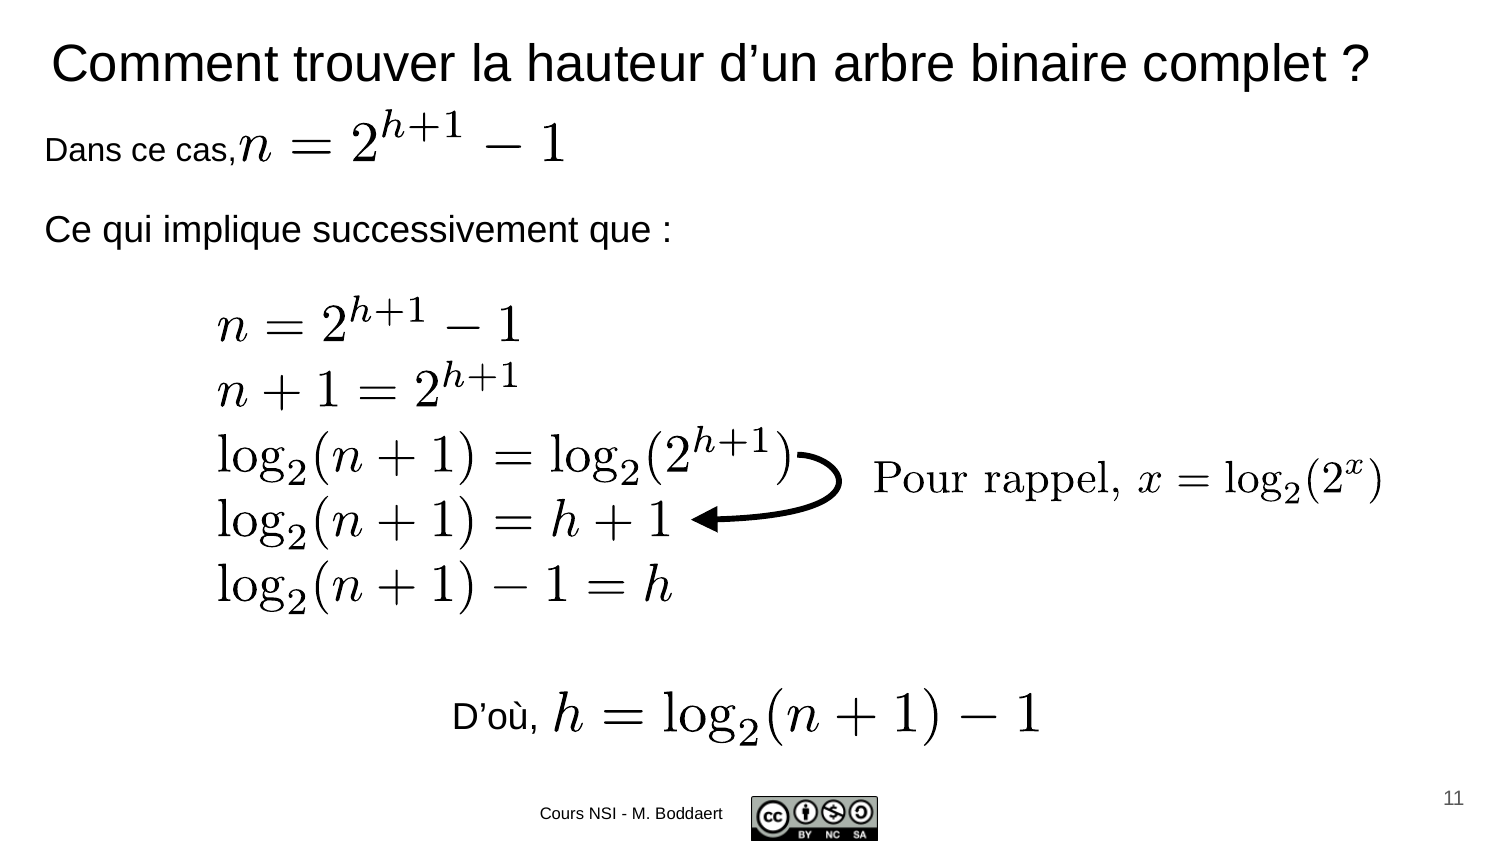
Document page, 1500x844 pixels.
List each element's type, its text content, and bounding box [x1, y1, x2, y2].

text_box [554, 687, 1039, 746]
title Comment trouver la hauteur d’un arbre binaire complet ? [51, 13, 1449, 108]
slide_number <numéro> [1389, 764, 1480, 830]
text_box [874, 458, 1381, 504]
text_box D’où, [437, 688, 569, 747]
picture [751, 796, 878, 841]
text_box [239, 109, 564, 162]
text_box Dans ce cas, [29, 120, 1477, 178]
text_box [217, 295, 790, 615]
text_box Ce qui implique successivement que : [29, 201, 694, 260]
